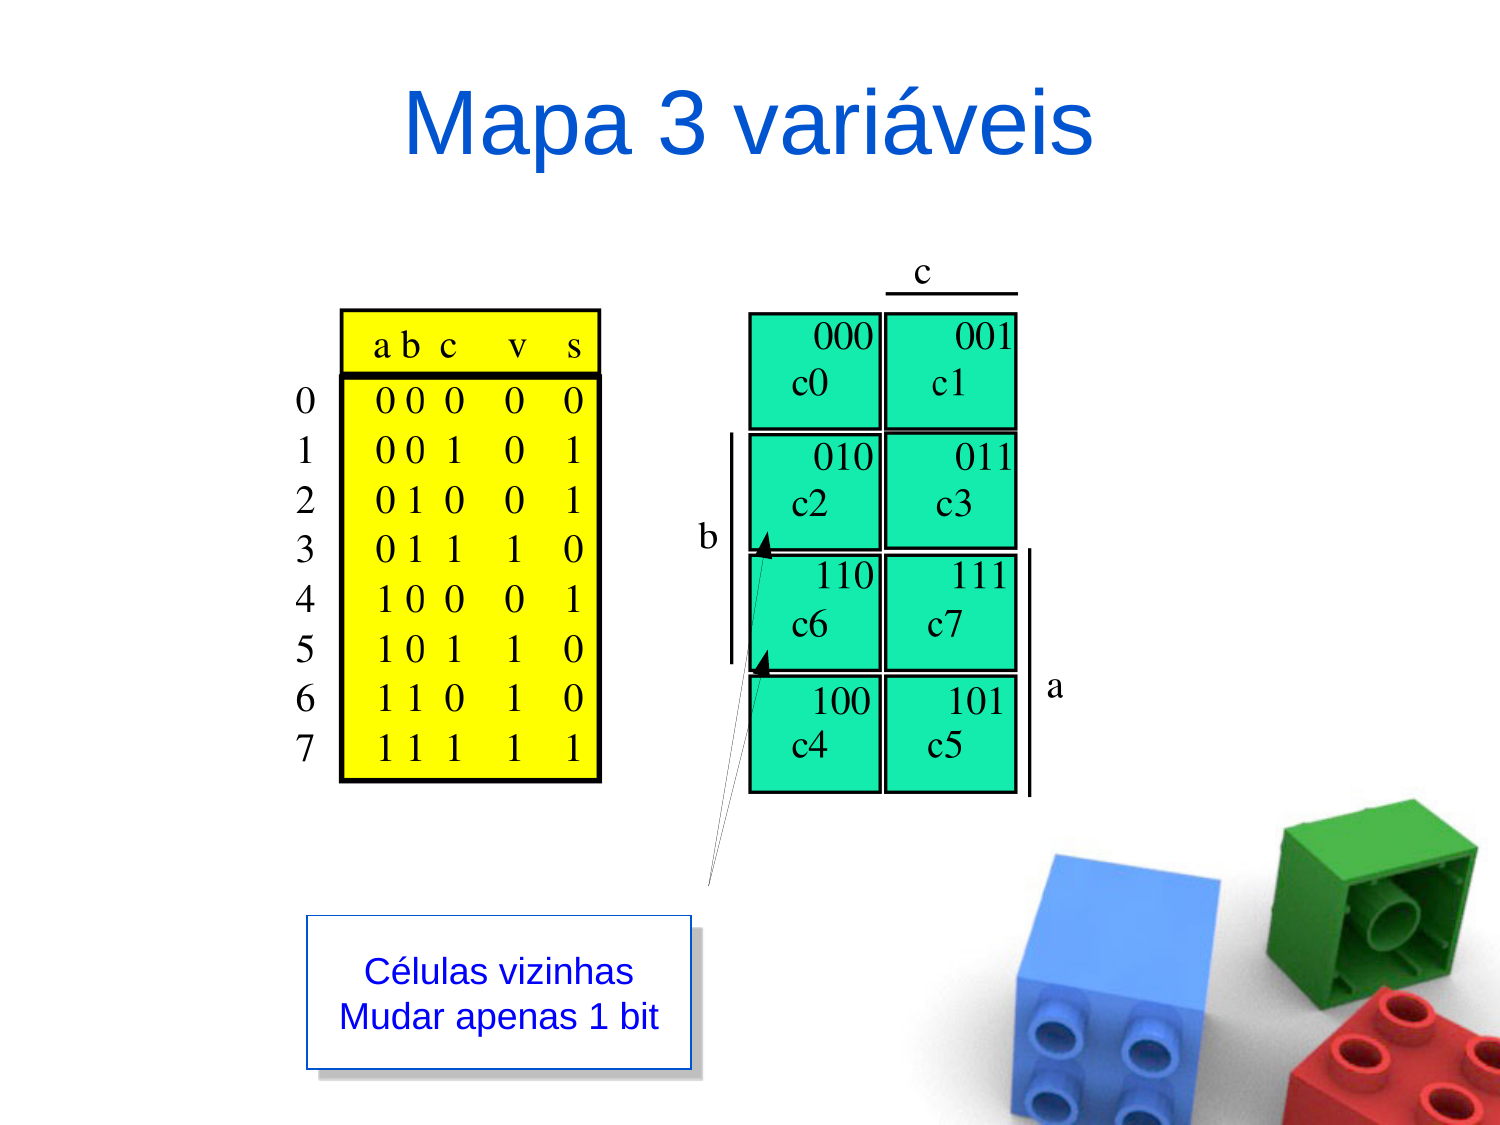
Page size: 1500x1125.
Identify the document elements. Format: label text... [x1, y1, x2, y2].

title Mapa 3 variáveis [112, 0, 1388, 248]
picture [249, 187, 1500, 1125]
text_box Células vizinhas Mudar apenas 1 bit [307, 915, 691, 1069]
